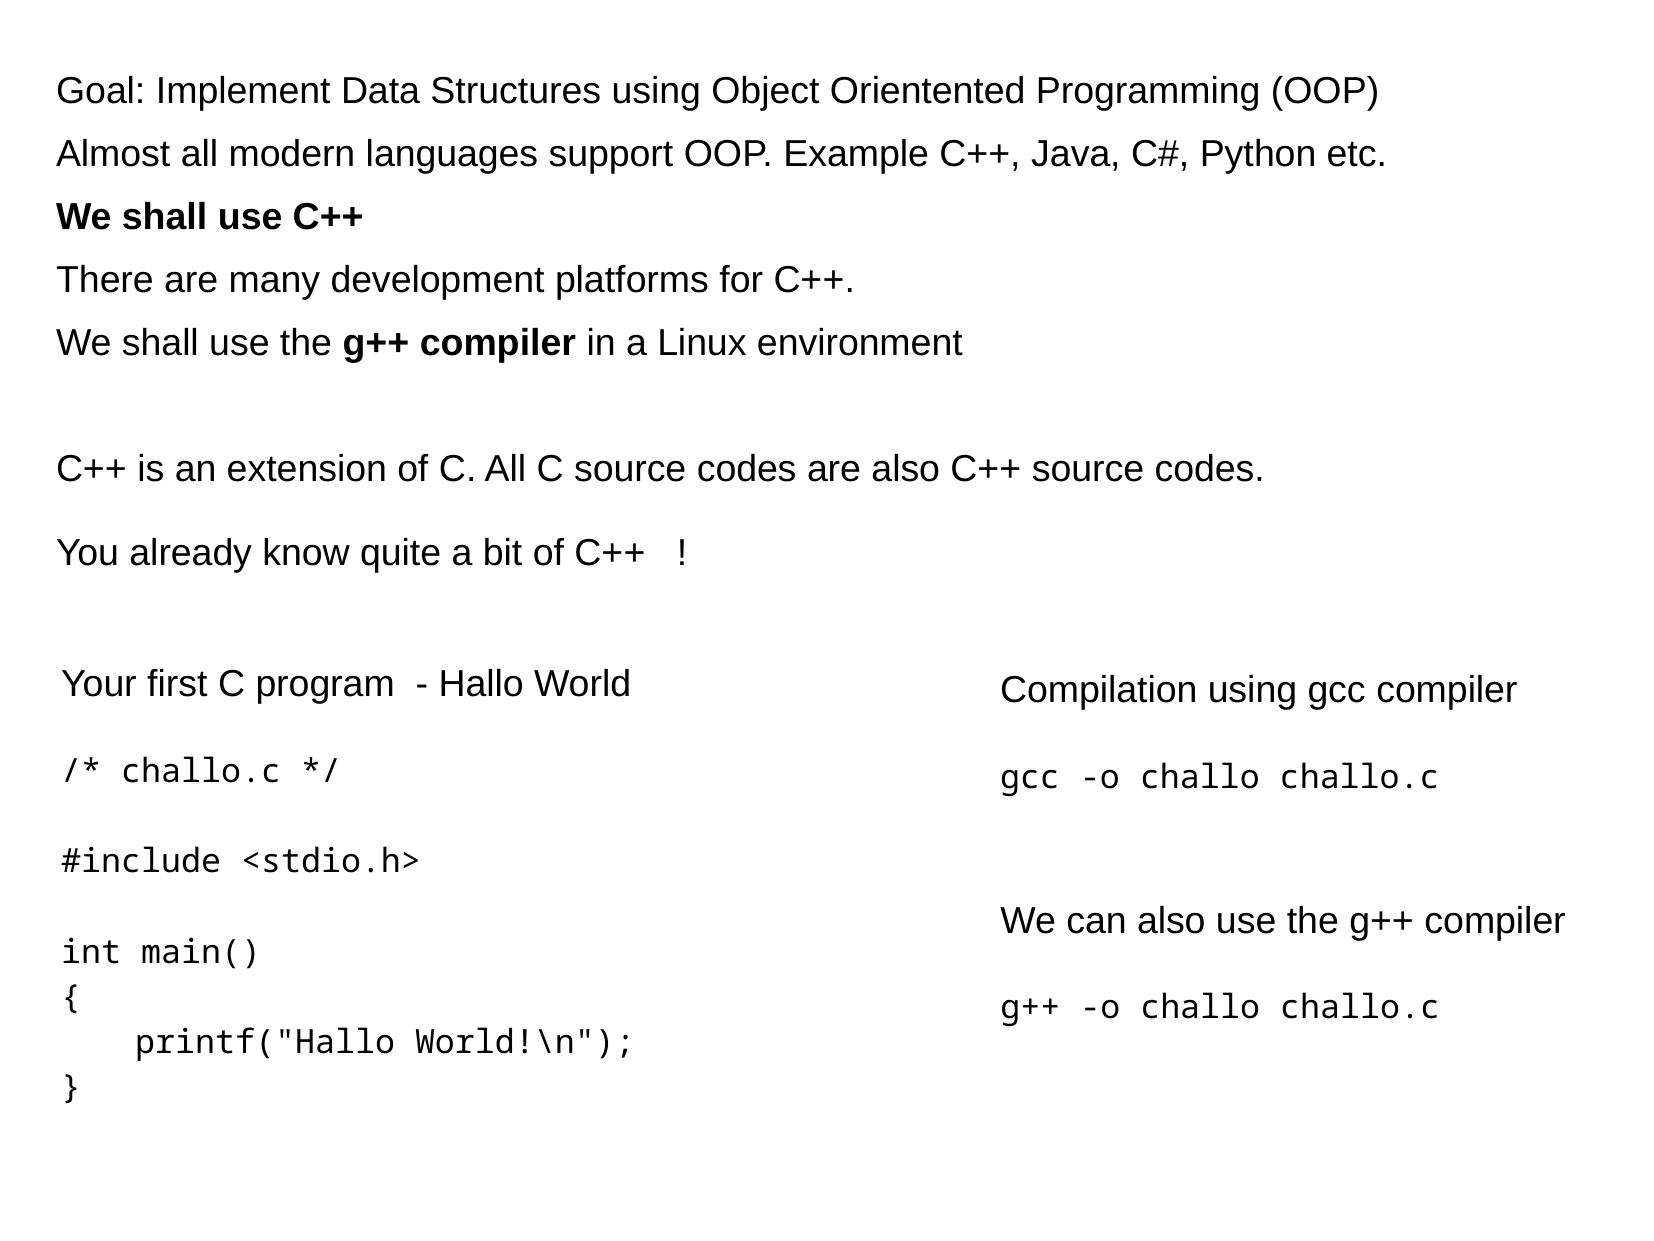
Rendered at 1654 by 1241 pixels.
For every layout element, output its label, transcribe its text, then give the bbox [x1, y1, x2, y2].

text_box We can also use the g++ compiler g++ -o challo challo.c [985, 891, 1581, 1030]
text_box Goal: Implement Data Structures using Object Orientented Programming (OOP) Almost all modern languages support OOP. Example C++, Java, C#, Python etc. We shall use C++ There are many development platforms for C++. We shall use the g++ compiler in a Linux environment C++ is an extension of C. All C source codes are also C++ source codes. You already know quite a bit of C++ ! [41, 41, 1403, 560]
text_box Compilation using gcc compiler gcc -o challo challo.c [985, 661, 1533, 800]
text_box Your first C program - Hallo World /* challo.c */ #include <stdio.h> int main() { printf("Hallo World!\n"); } [46, 655, 651, 1065]
